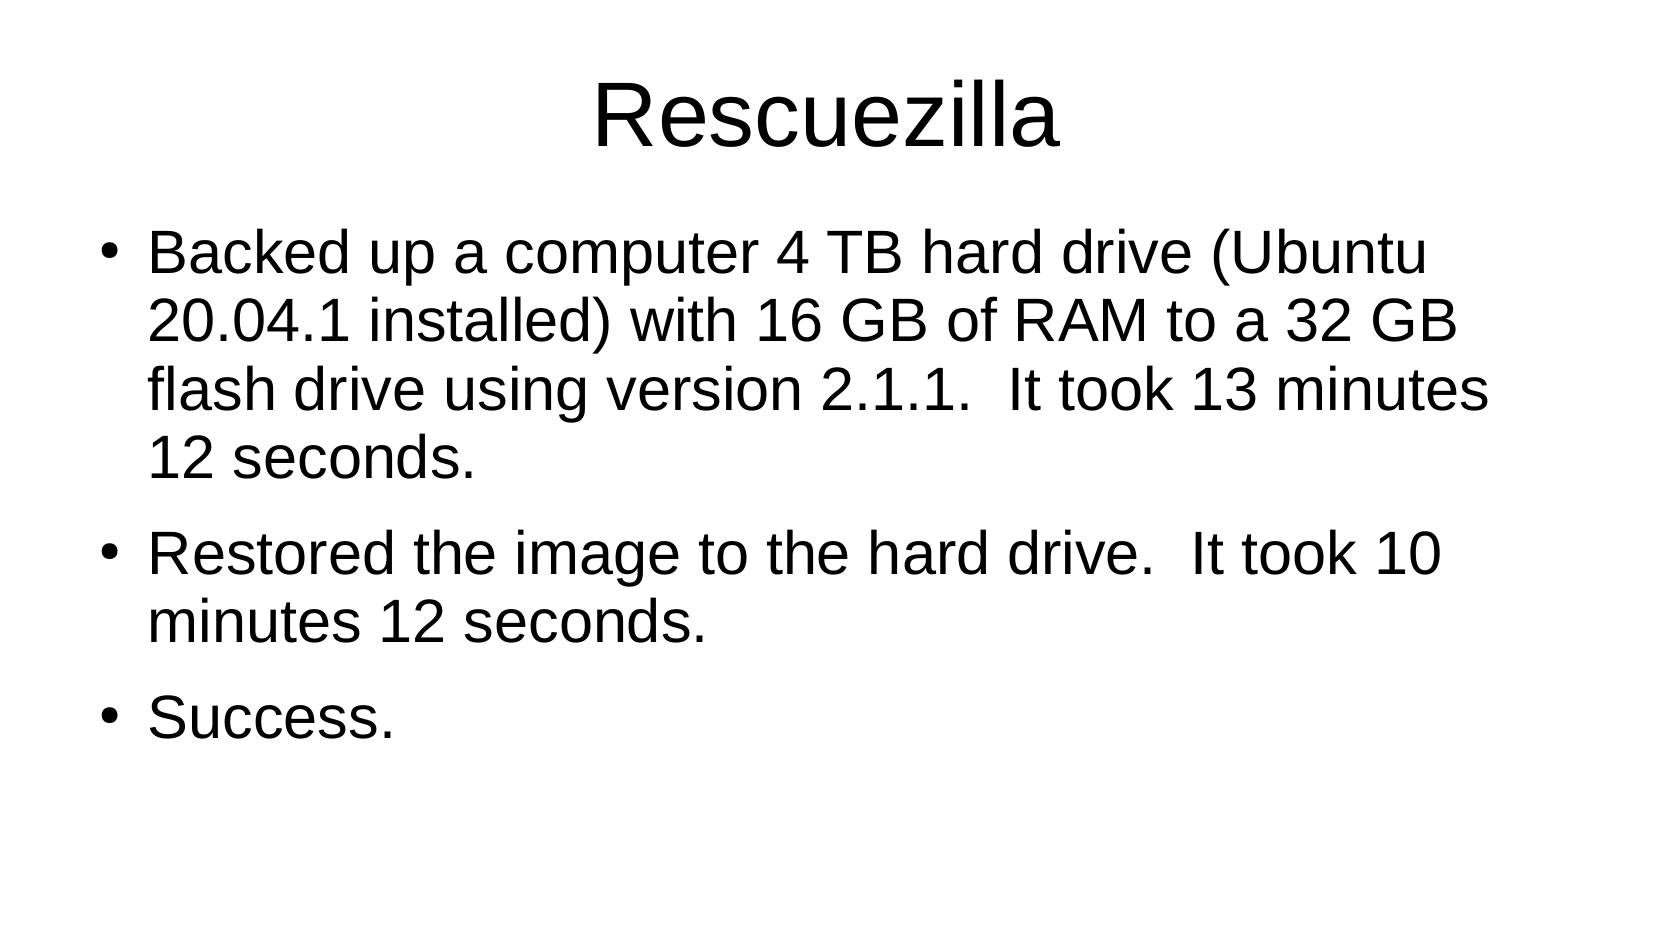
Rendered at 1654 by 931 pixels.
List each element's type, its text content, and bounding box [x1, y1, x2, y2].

list Backed up a computer 4 TB hard drive (Ubuntu 20.04.1 installed) with 16 GB of RAM to a 32 GB flash drive using version 2.1.1. It took 13 minutes 12 seconds. Restored the image to the hard drive. It took 10 minutes 12 seconds. Success. [82, 217, 1571, 758]
title Rescuezilla [82, 37, 1571, 193]
